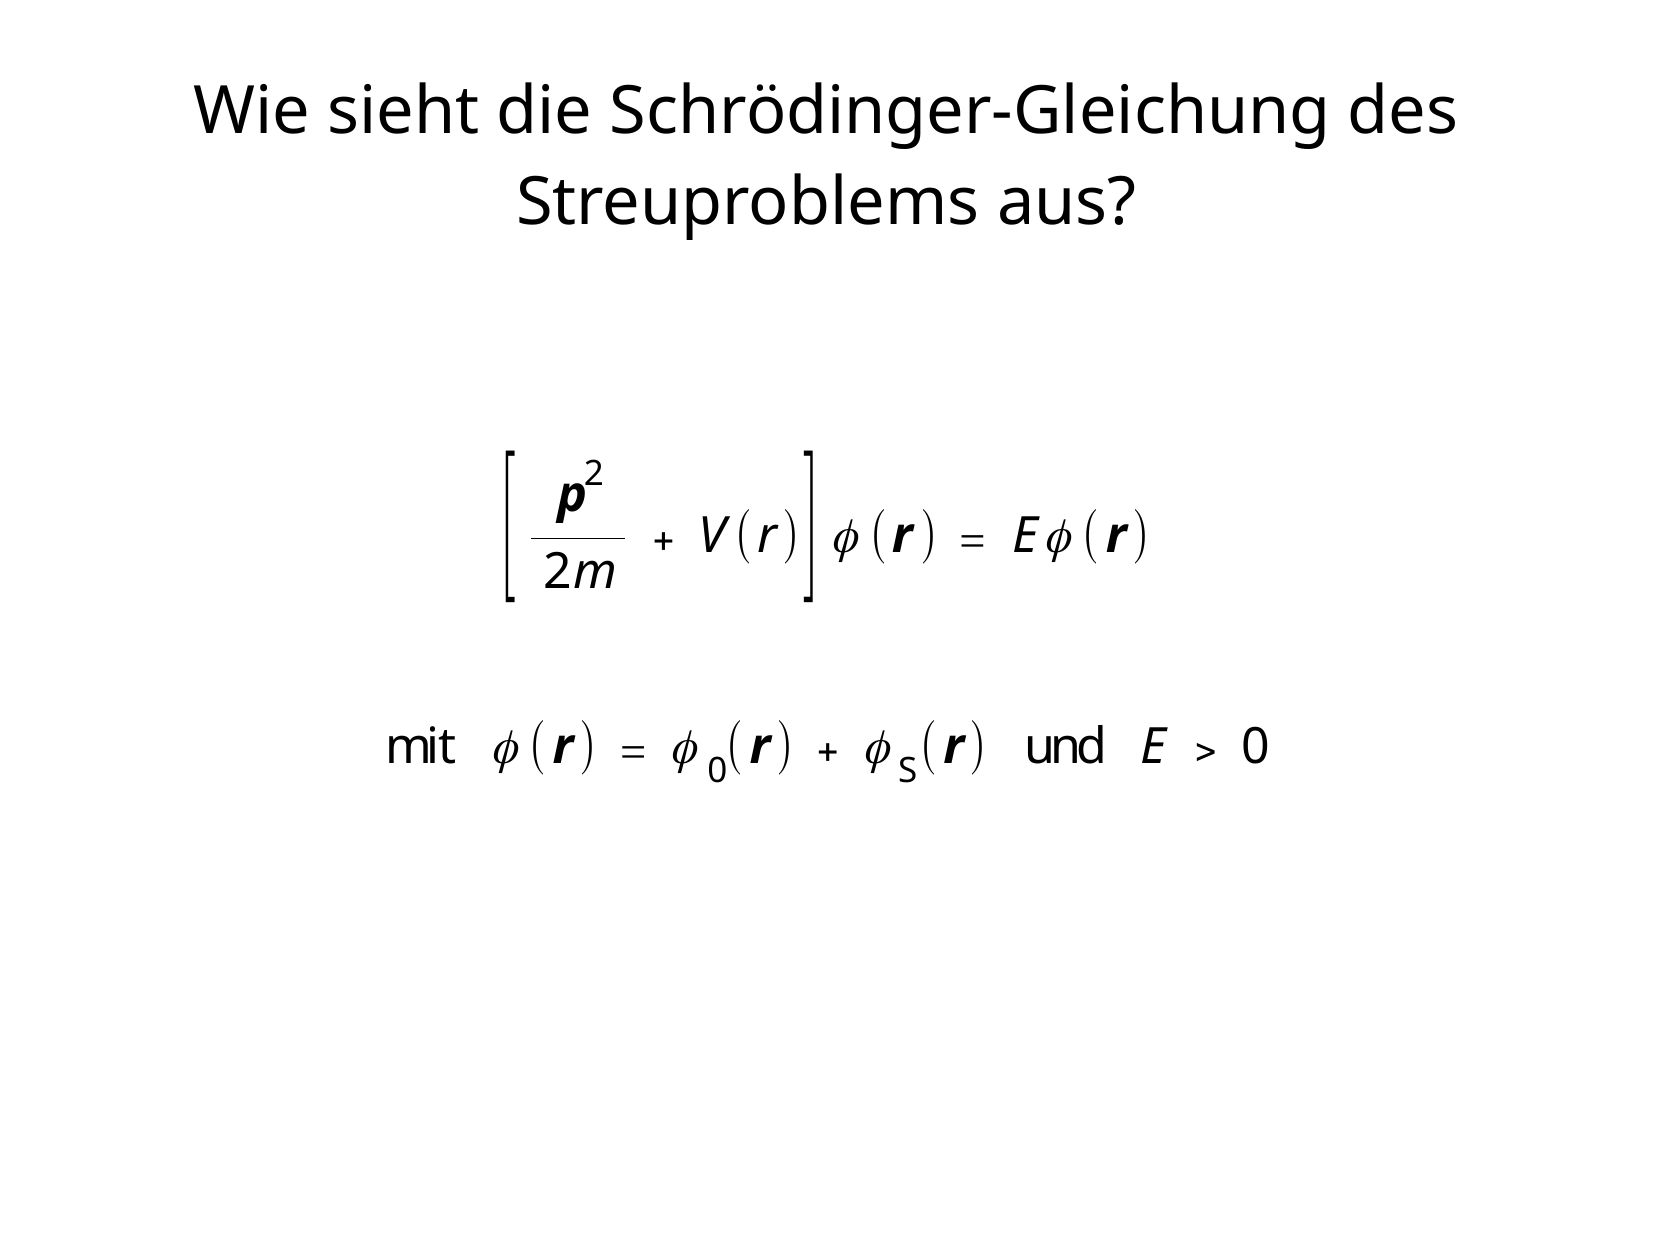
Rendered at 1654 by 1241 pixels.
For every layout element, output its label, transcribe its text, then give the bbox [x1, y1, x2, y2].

chart [379, 449, 1275, 791]
title Wie sieht die Schrödinger-Gleichung des Streuproblems aus? [82, 49, 1571, 257]
